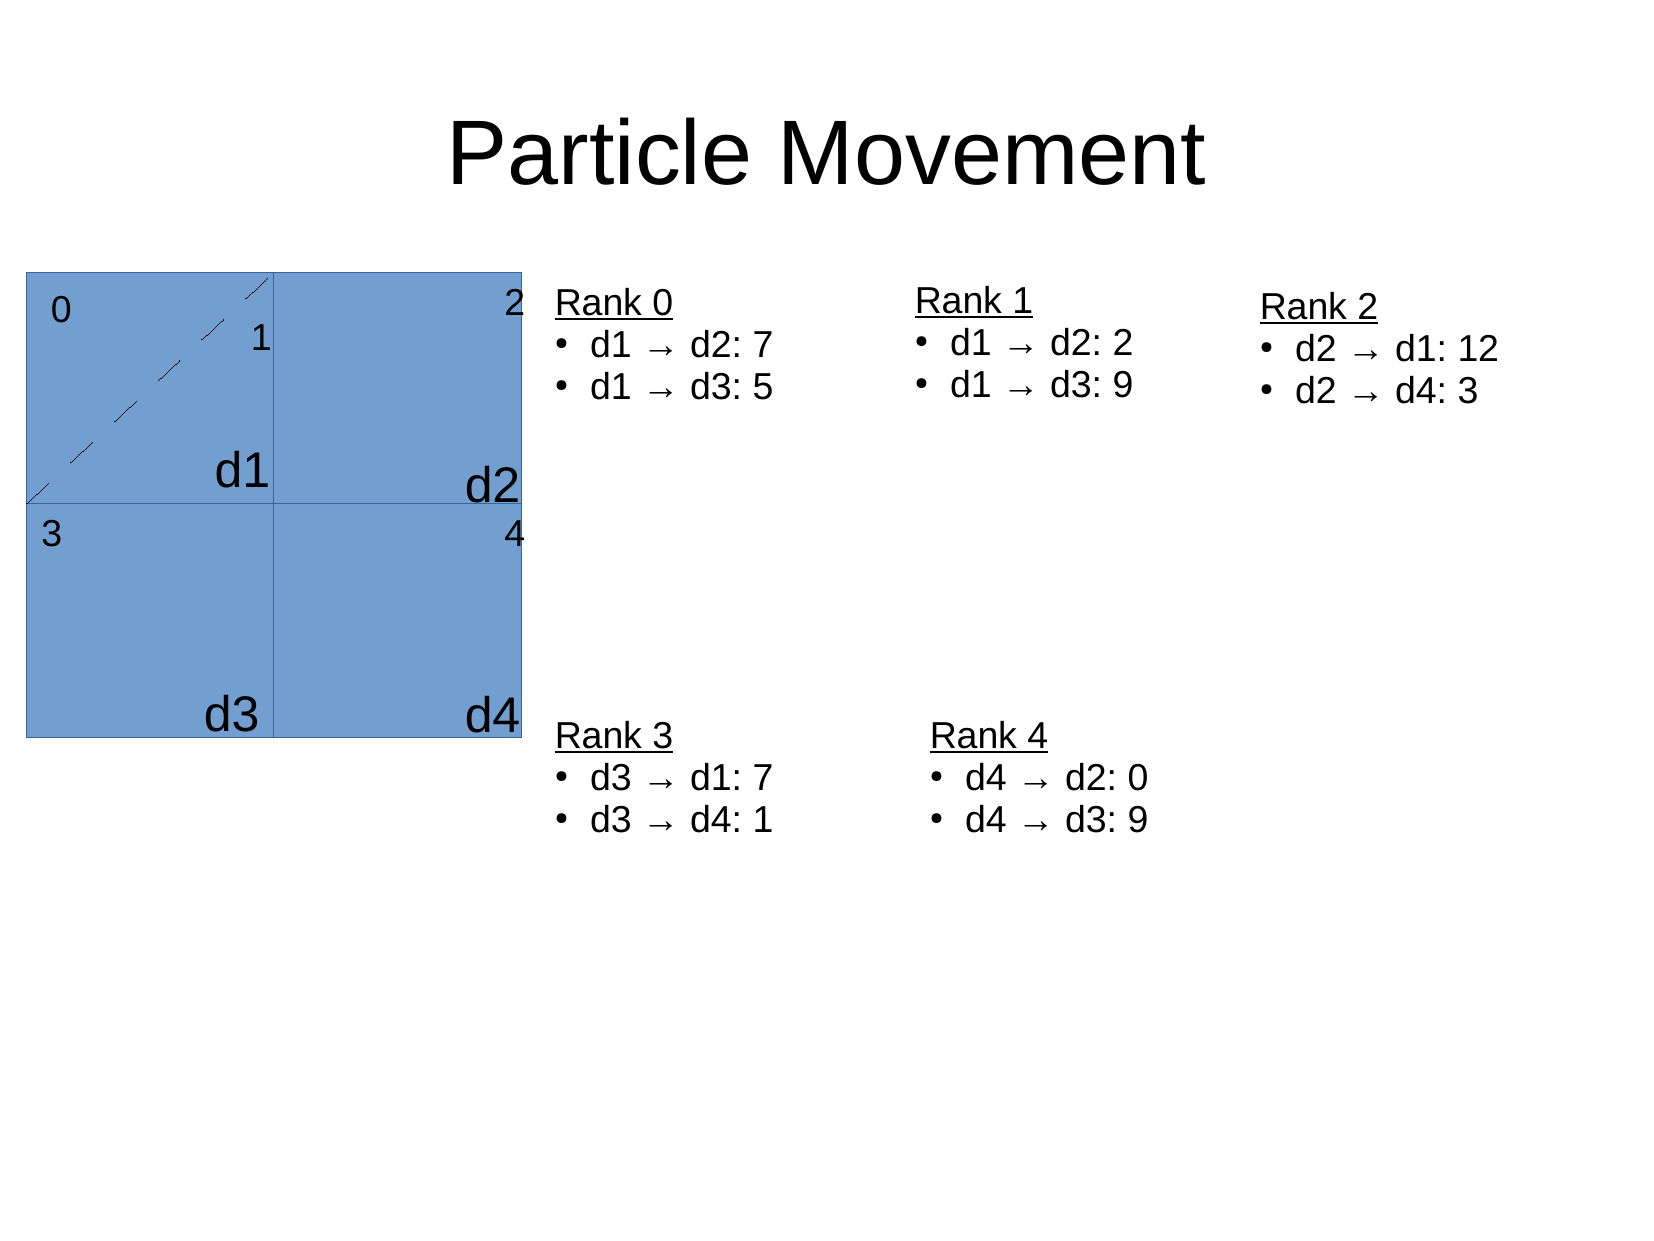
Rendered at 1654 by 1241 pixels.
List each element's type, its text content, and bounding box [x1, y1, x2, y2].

text_box 1 [236, 309, 287, 367]
text_box 2 [489, 274, 540, 331]
text_box 0 [36, 281, 87, 339]
text_box d3 [189, 678, 275, 751]
text_box d4 [450, 679, 536, 751]
text_box 4 [489, 505, 540, 563]
text_box Rank 1 d1 → d2: 2 d1 → d3: 9 [900, 272, 1246, 676]
text_box [26, 272, 522, 738]
text_box Rank 0 d1 → d2: 7 d1 → d3: 5 [540, 274, 886, 678]
text_box Rank 4 d4 → d2: 0 d4 → d3: 9 [915, 707, 1261, 1111]
text_box Rank 3 d3 → d1: 7 d3 → d4: 1 [540, 707, 886, 1111]
text_box d1 [199, 435, 286, 507]
title Particle Movement [82, 49, 1571, 257]
text_box d2 [450, 450, 536, 522]
text_box 3 [26, 505, 78, 563]
text_box Rank 2 d2 → d1: 12 d2 → d4: 3 [1245, 278, 1591, 682]
